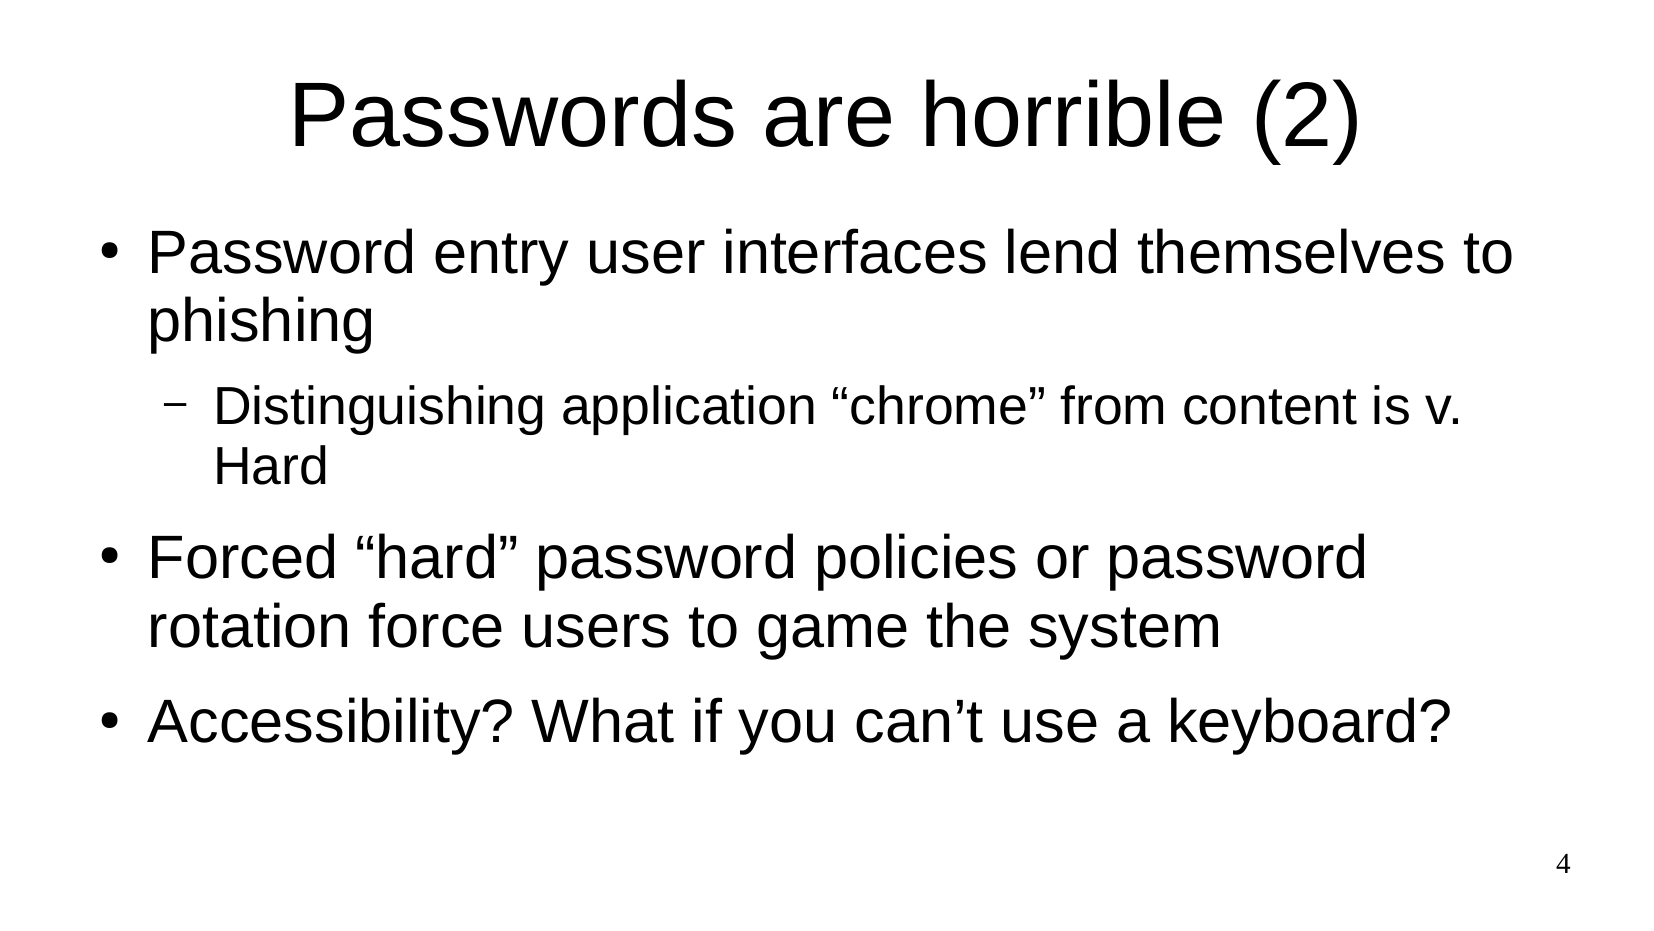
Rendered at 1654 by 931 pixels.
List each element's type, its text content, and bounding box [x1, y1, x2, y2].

list Password entry user interfaces lend themselves to phishing Distinguishing application “chrome” from content is v. Hard Forced “hard” password policies or password rotation force users to game the system Accessibility? What if you can’t use a keyboard? [82, 217, 1571, 758]
title Passwords are horrible (2) [82, 37, 1571, 193]
